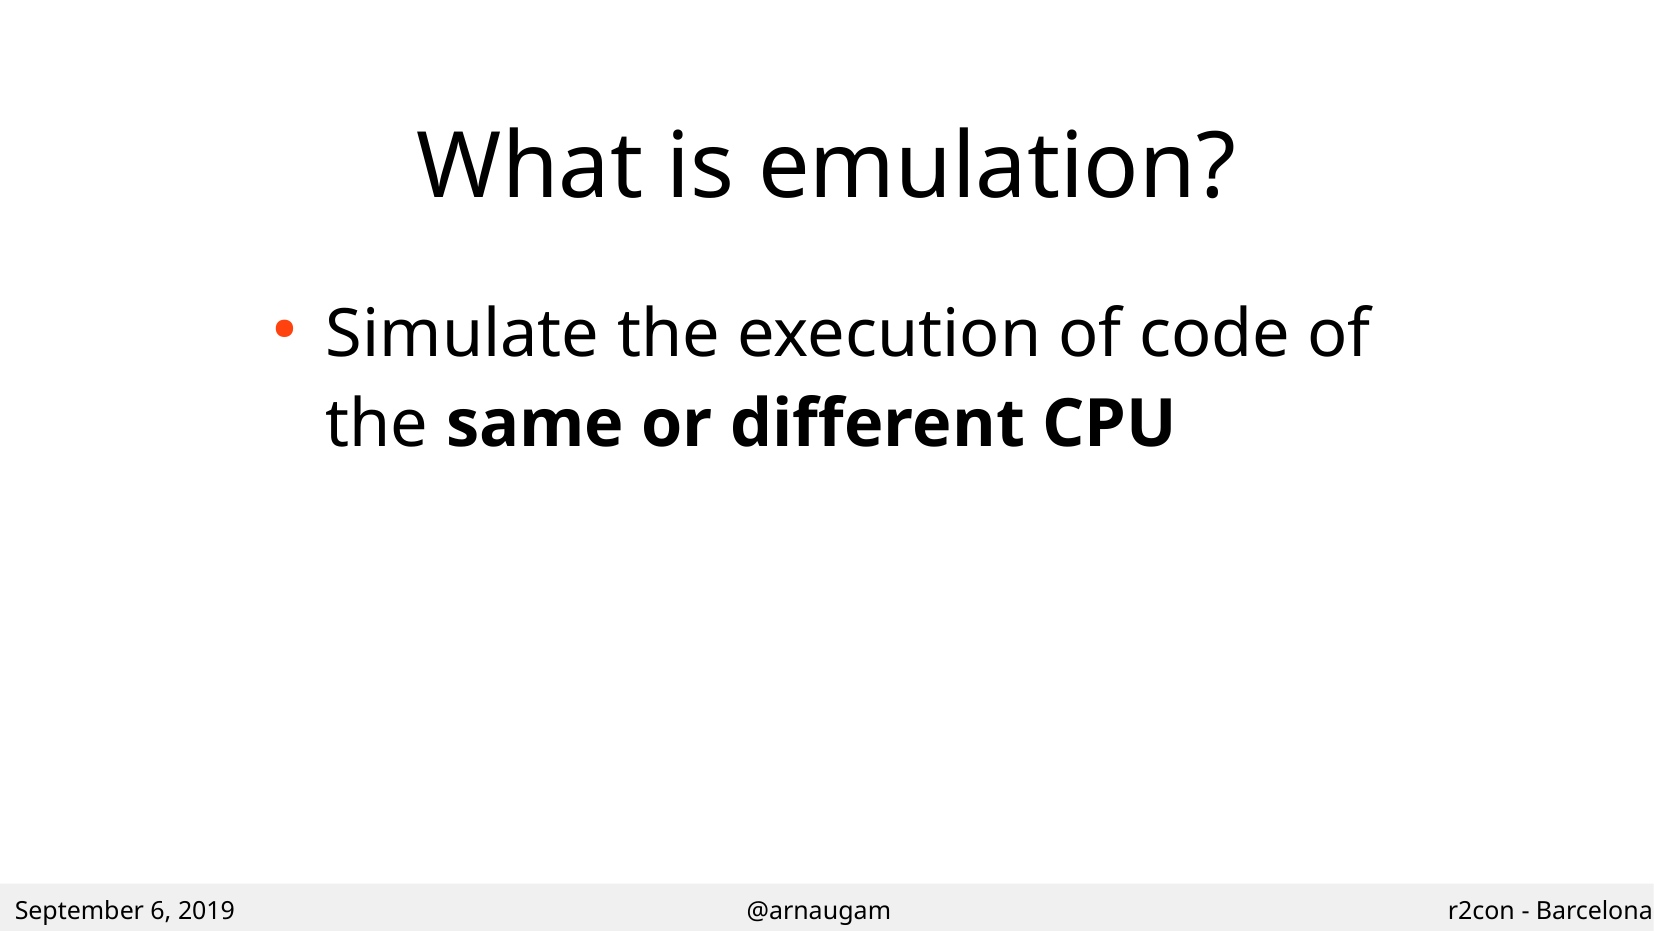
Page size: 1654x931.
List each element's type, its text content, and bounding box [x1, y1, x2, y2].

list Simulate the execution of code of the same or different CPU [255, 284, 1396, 451]
title What is emulation? [82, 84, 1571, 241]
